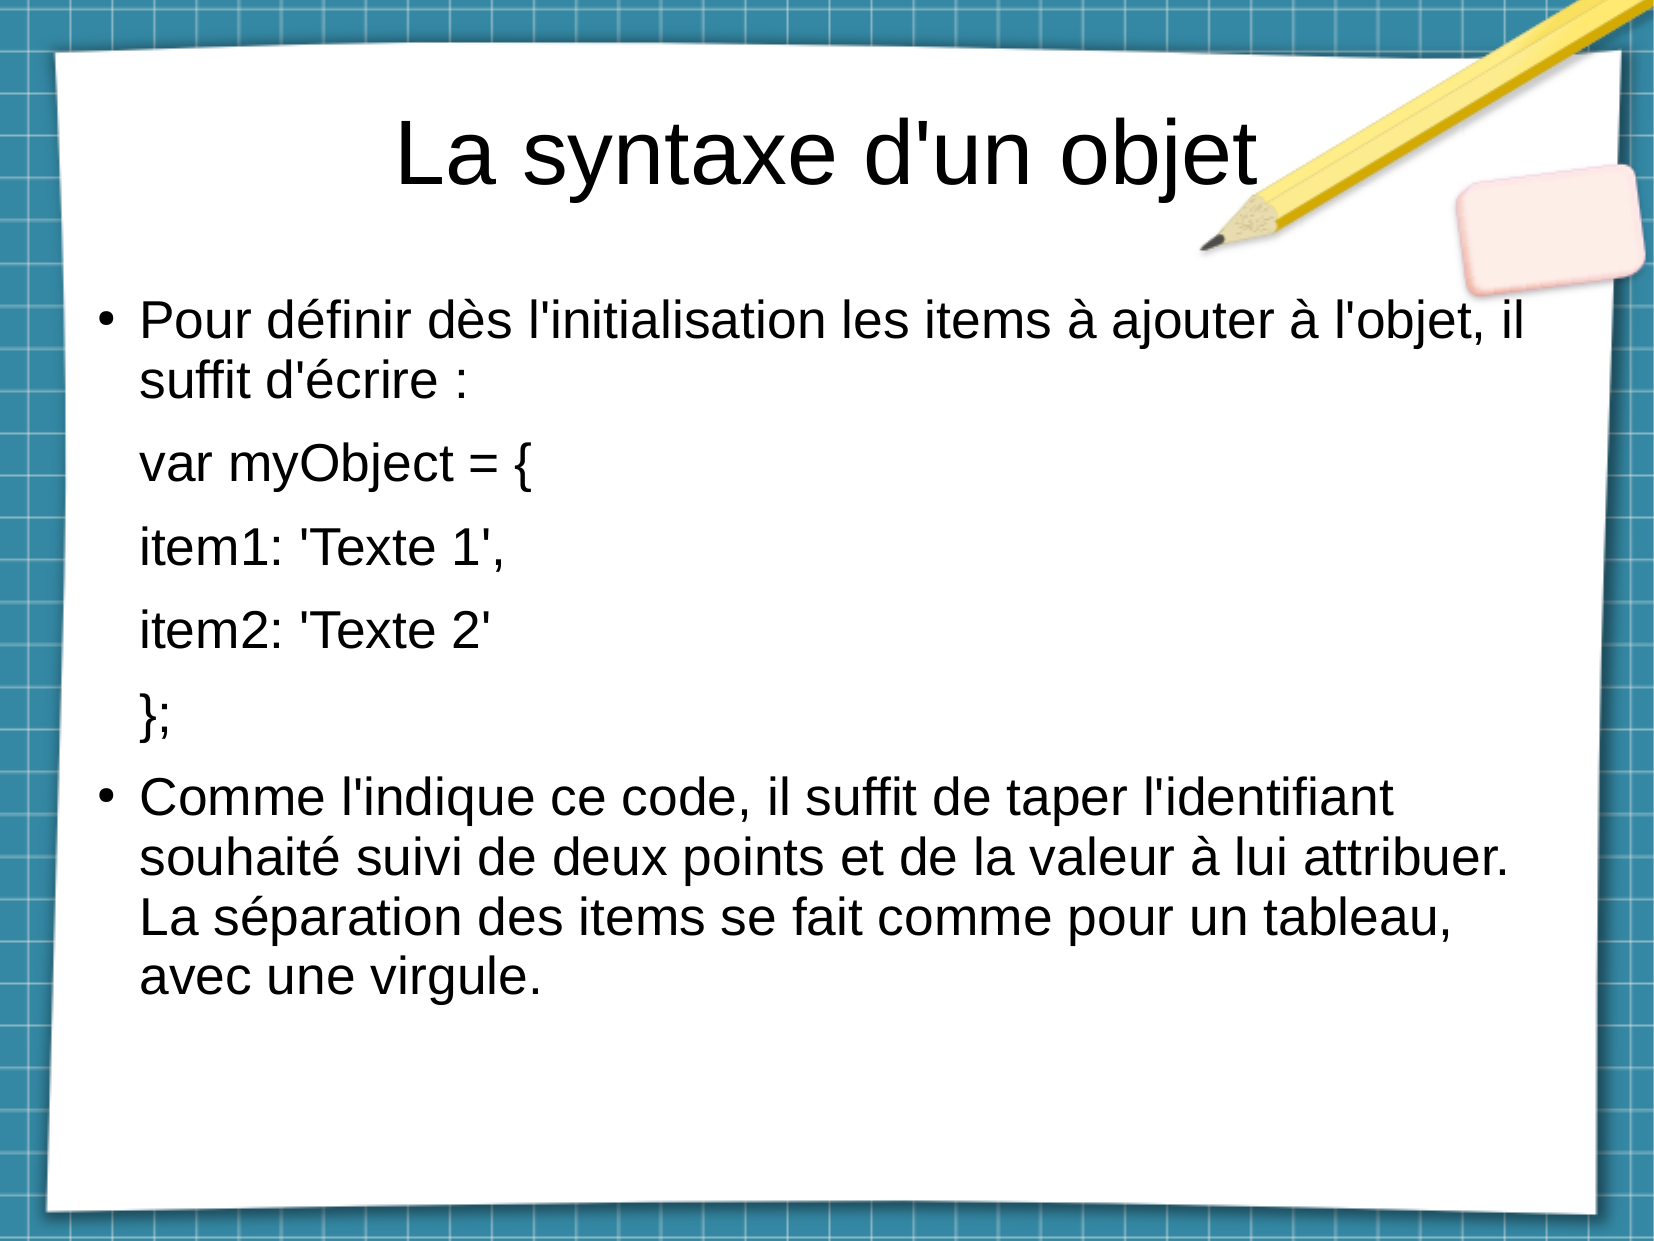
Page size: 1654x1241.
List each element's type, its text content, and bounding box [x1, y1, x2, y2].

title La syntaxe d'un objet [82, 49, 1571, 257]
picture [0, 0, 1654, 1241]
list Pour définir dès l'initialisation les items à ajouter à l'objet, il suffit d'écrire : var myObject = { item1: 'Texte 1', item2: 'Texte 2' }; Comme l'indique ce code, il suffit de taper l'identifiant souhaité suivi de deux points et de la valeur à lui attribuer. La séparation des items se fait comme pour un tableau, avec une virgule. [82, 290, 1571, 1010]
